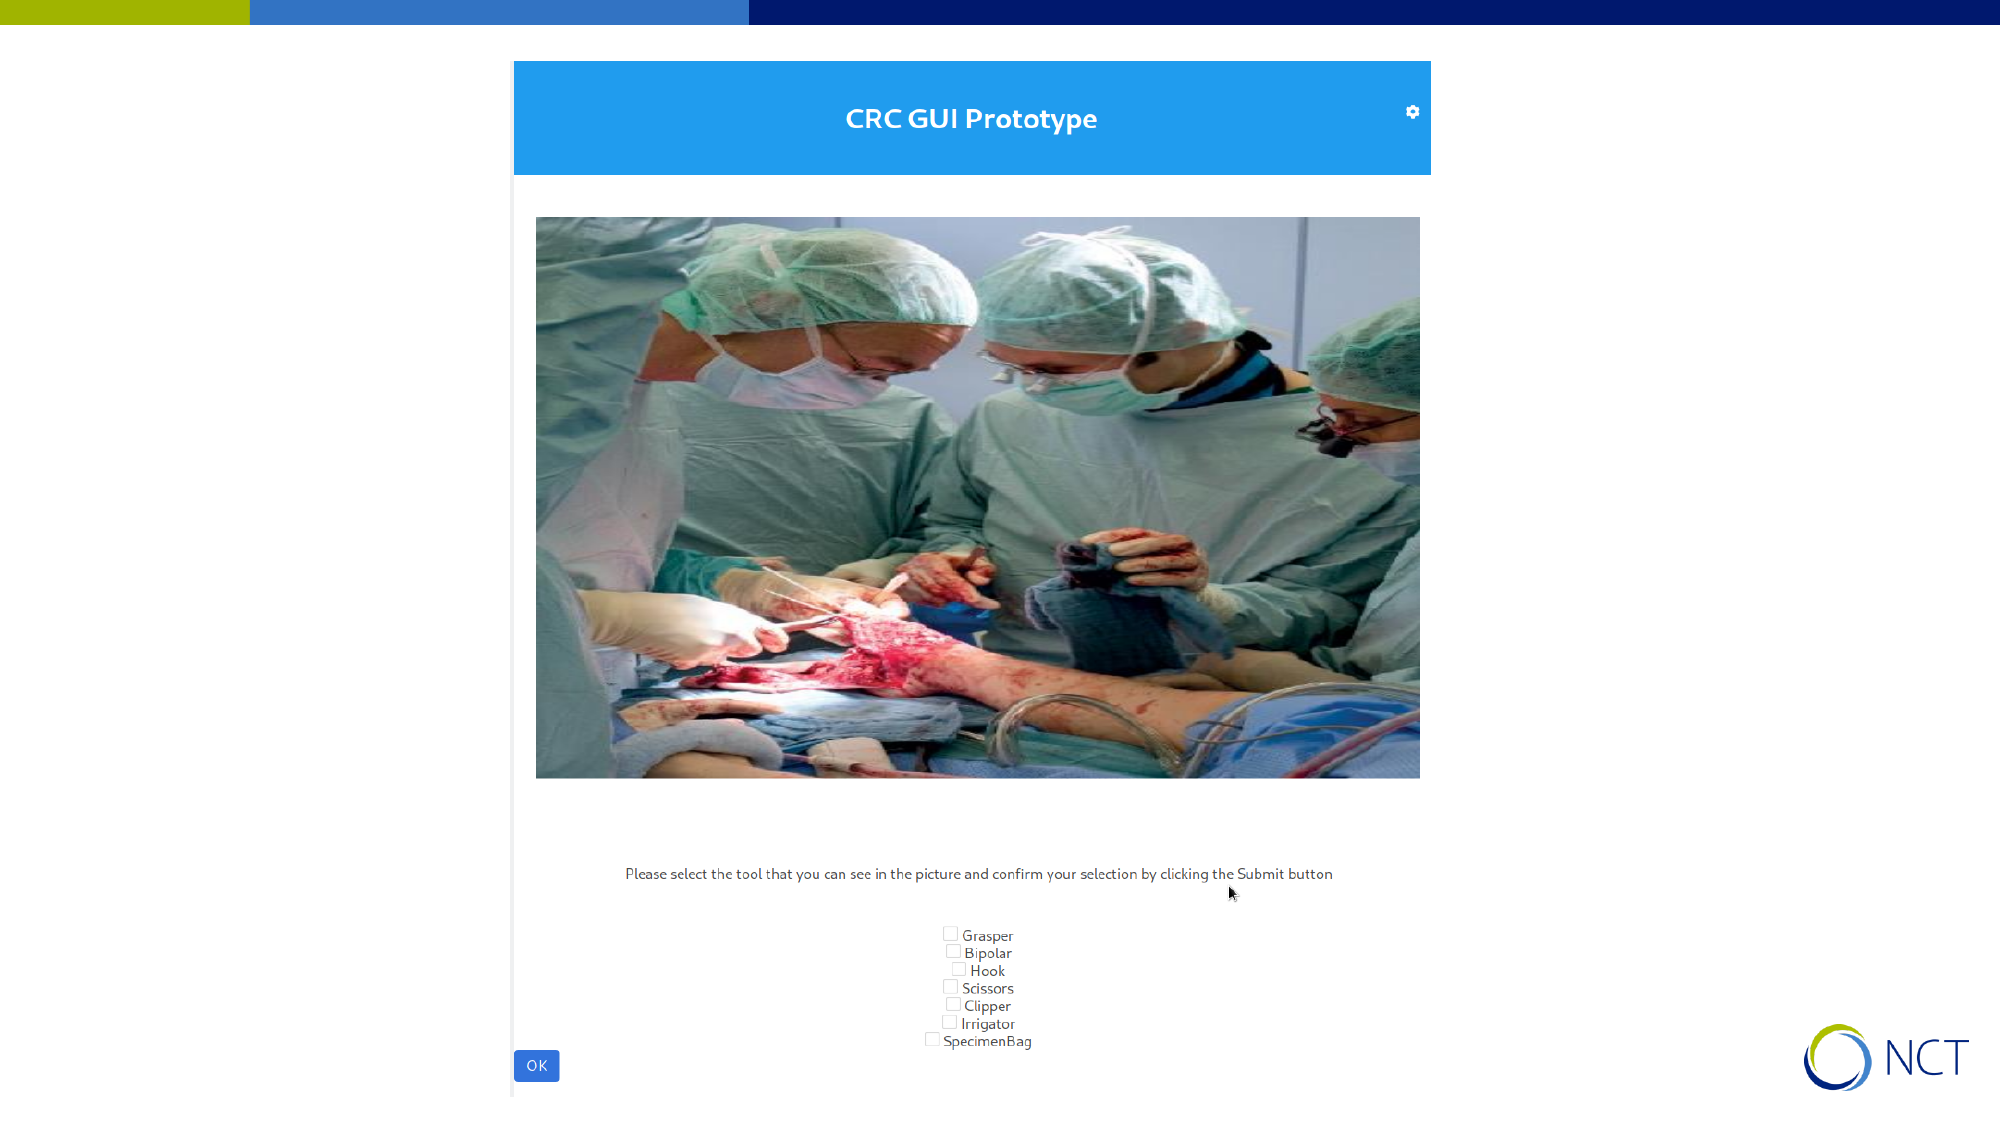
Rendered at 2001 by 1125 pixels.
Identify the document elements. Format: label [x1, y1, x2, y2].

picture [510, 61, 1431, 1098]
picture [1804, 1024, 1969, 1091]
